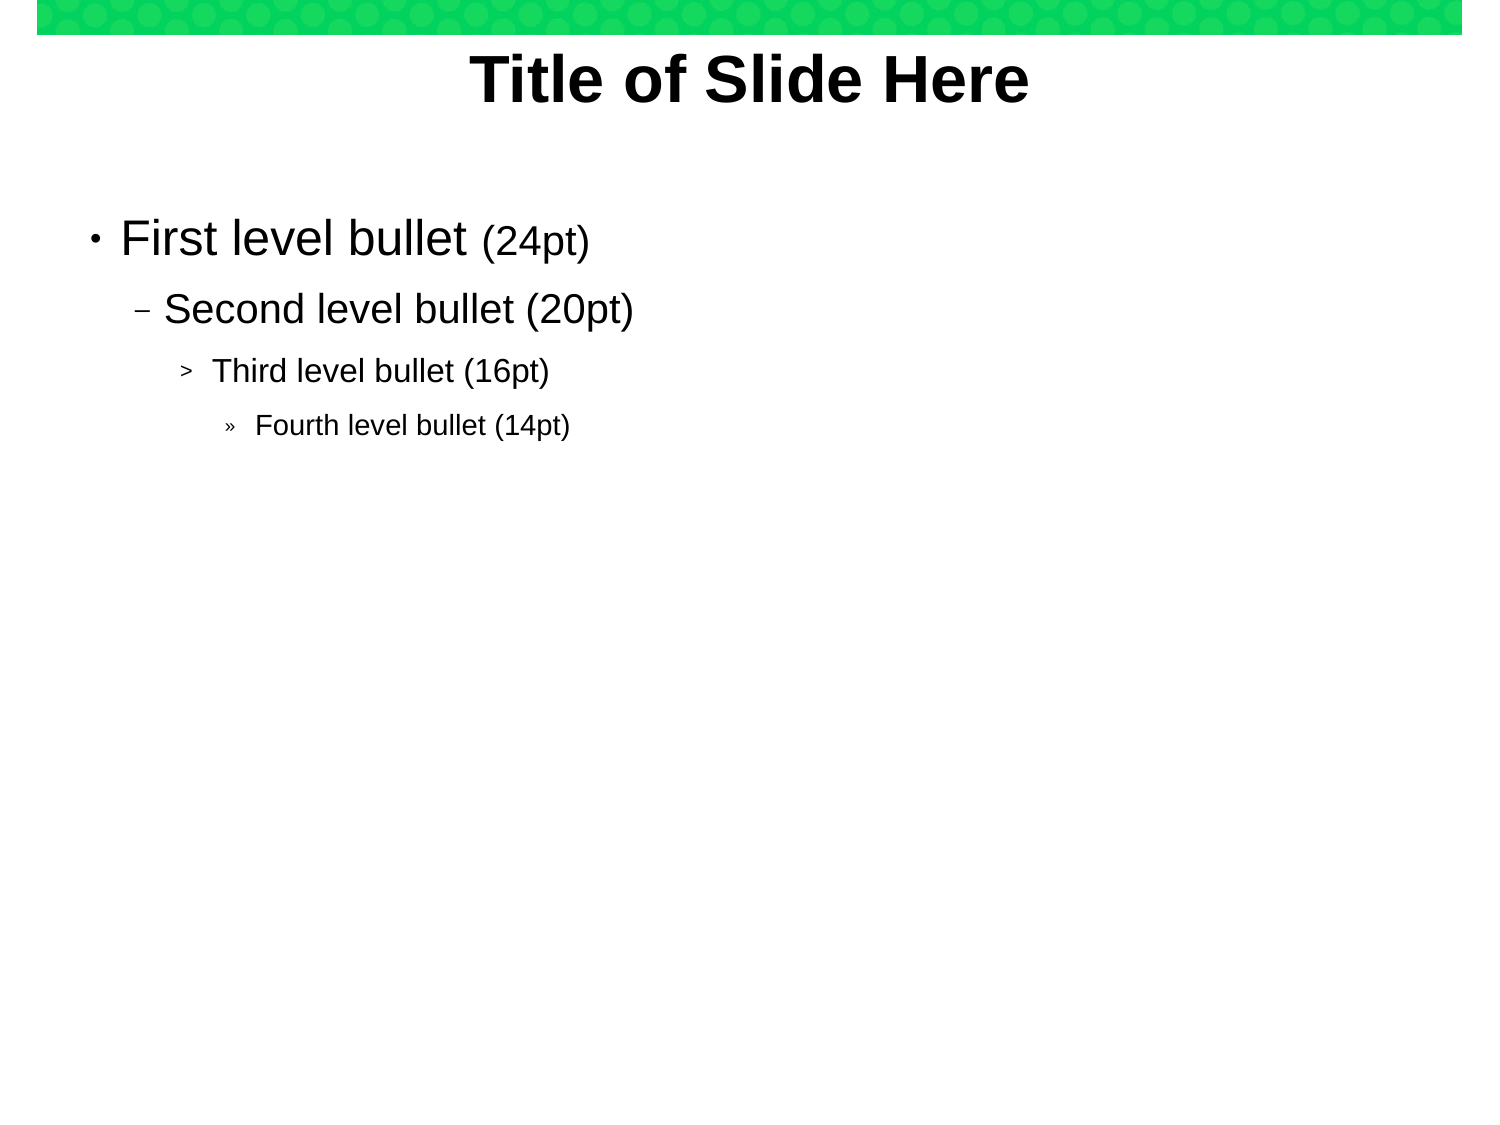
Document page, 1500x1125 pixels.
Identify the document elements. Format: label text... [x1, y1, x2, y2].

title Title of Slide Here [36, 41, 1464, 205]
list First level bullet (24pt) Second level bullet (20pt) Third level bullet (16pt) Fourth level bullet (14pt) [90, 207, 1463, 1111]
picture [37, 0, 1462, 35]
